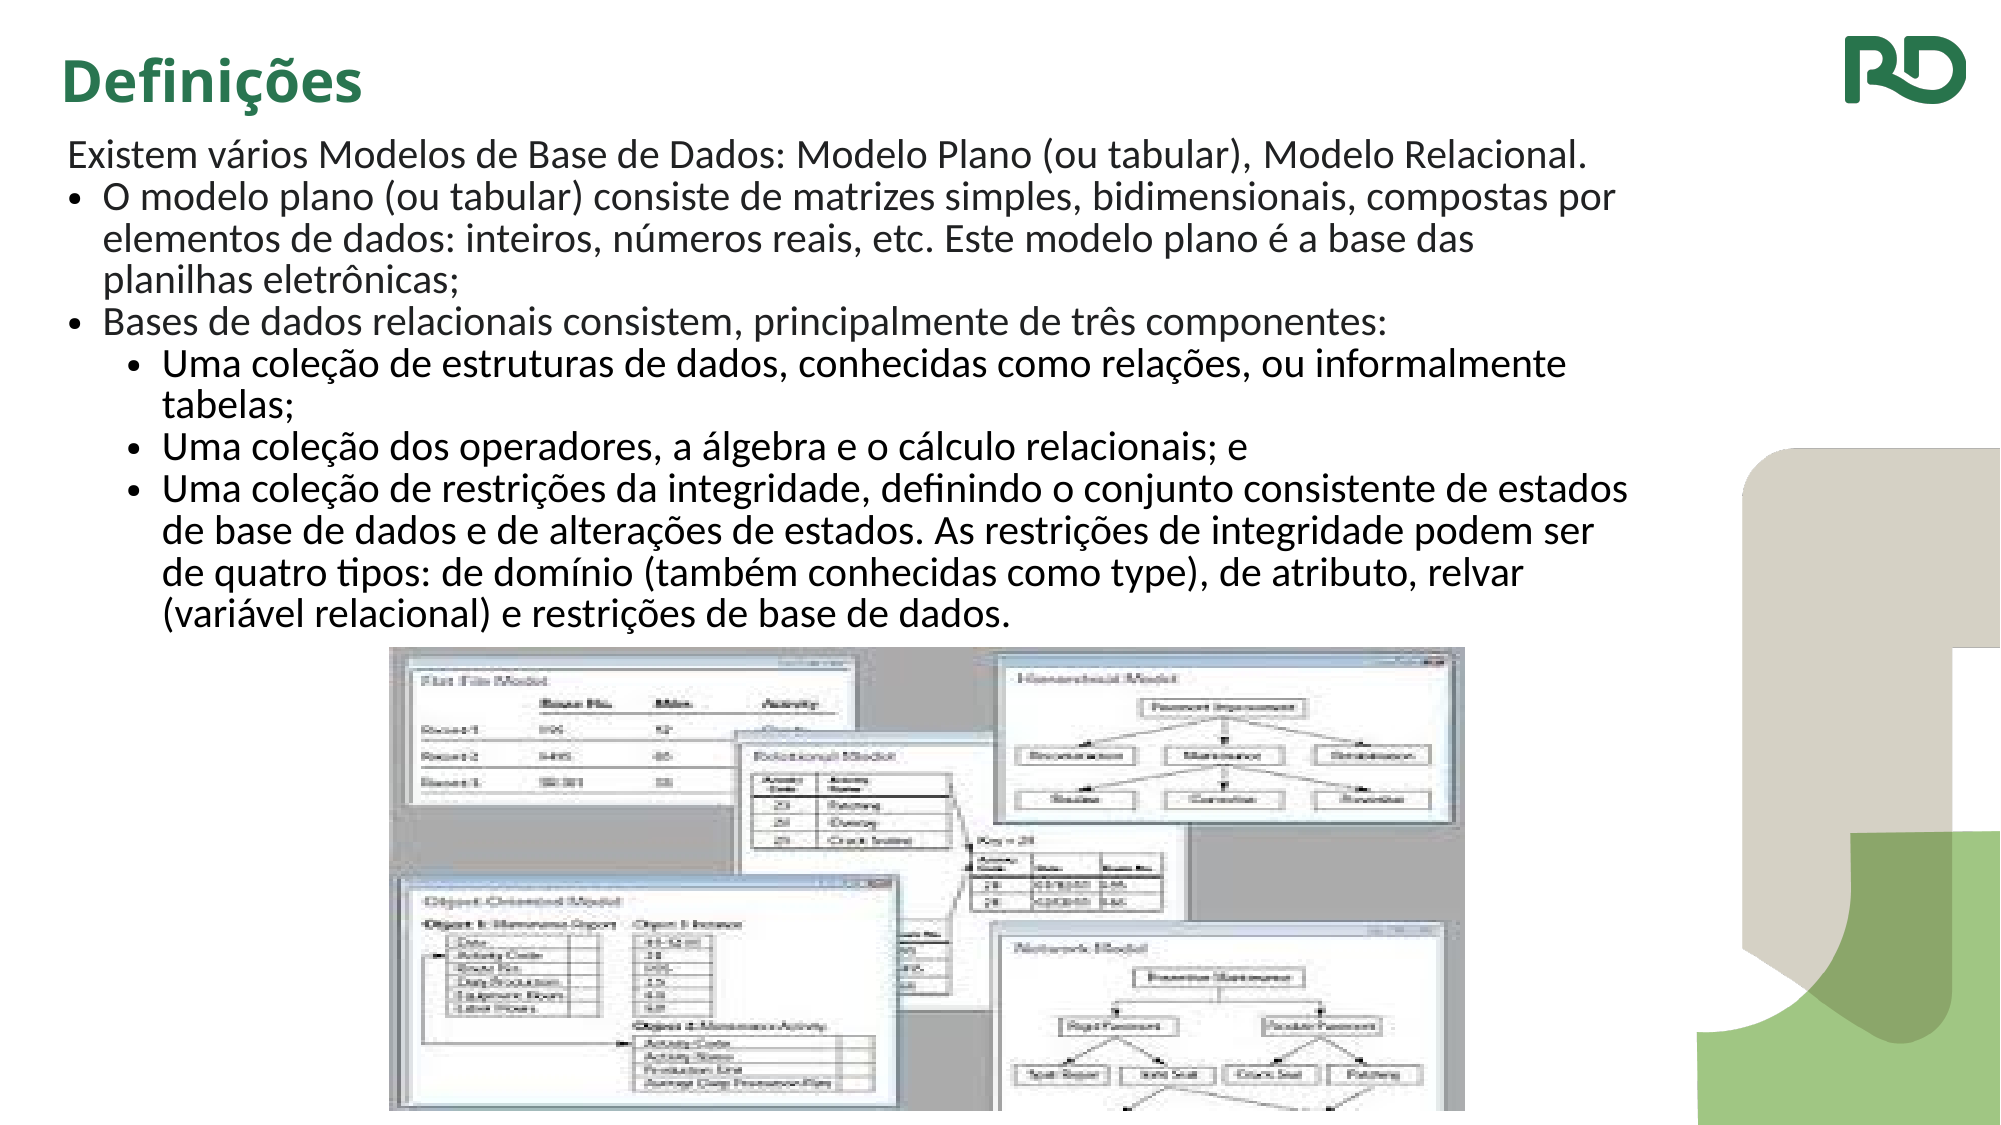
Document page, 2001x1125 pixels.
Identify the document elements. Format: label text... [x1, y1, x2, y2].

picture [1683, 416, 2000, 1125]
text_box Existem vários Modelos de Base de Dados: Modelo Plano (ou tabular), Modelo Relacional. O modelo plano (ou tabular) consiste de matrizes simples, bidimensionais, compostas por elementos de dados: inteiros, números reais, etc. Este modelo plano é a base das planilhas eletrônicas; Bases de dados relacionais consistem, principalmente de três componentes: Uma coleção de estruturas de dados, conhecidas como relações, ou informalmente tabelas; Uma coleção dos operadores, a álgebra e o cálculo relacionais; e Uma coleção de restrições da integridade, definindo o conjunto consistente de estados de base de dados e de alterações de estados. As restrições de integridade podem ser de quatro tipos: de domínio (também conhecidas como type), de atributo, relvar (variável relacional) e restrições de base de dados. [52, 129, 1648, 646]
text_box Definições [45, 45, 1489, 193]
picture [389, 647, 1465, 1111]
